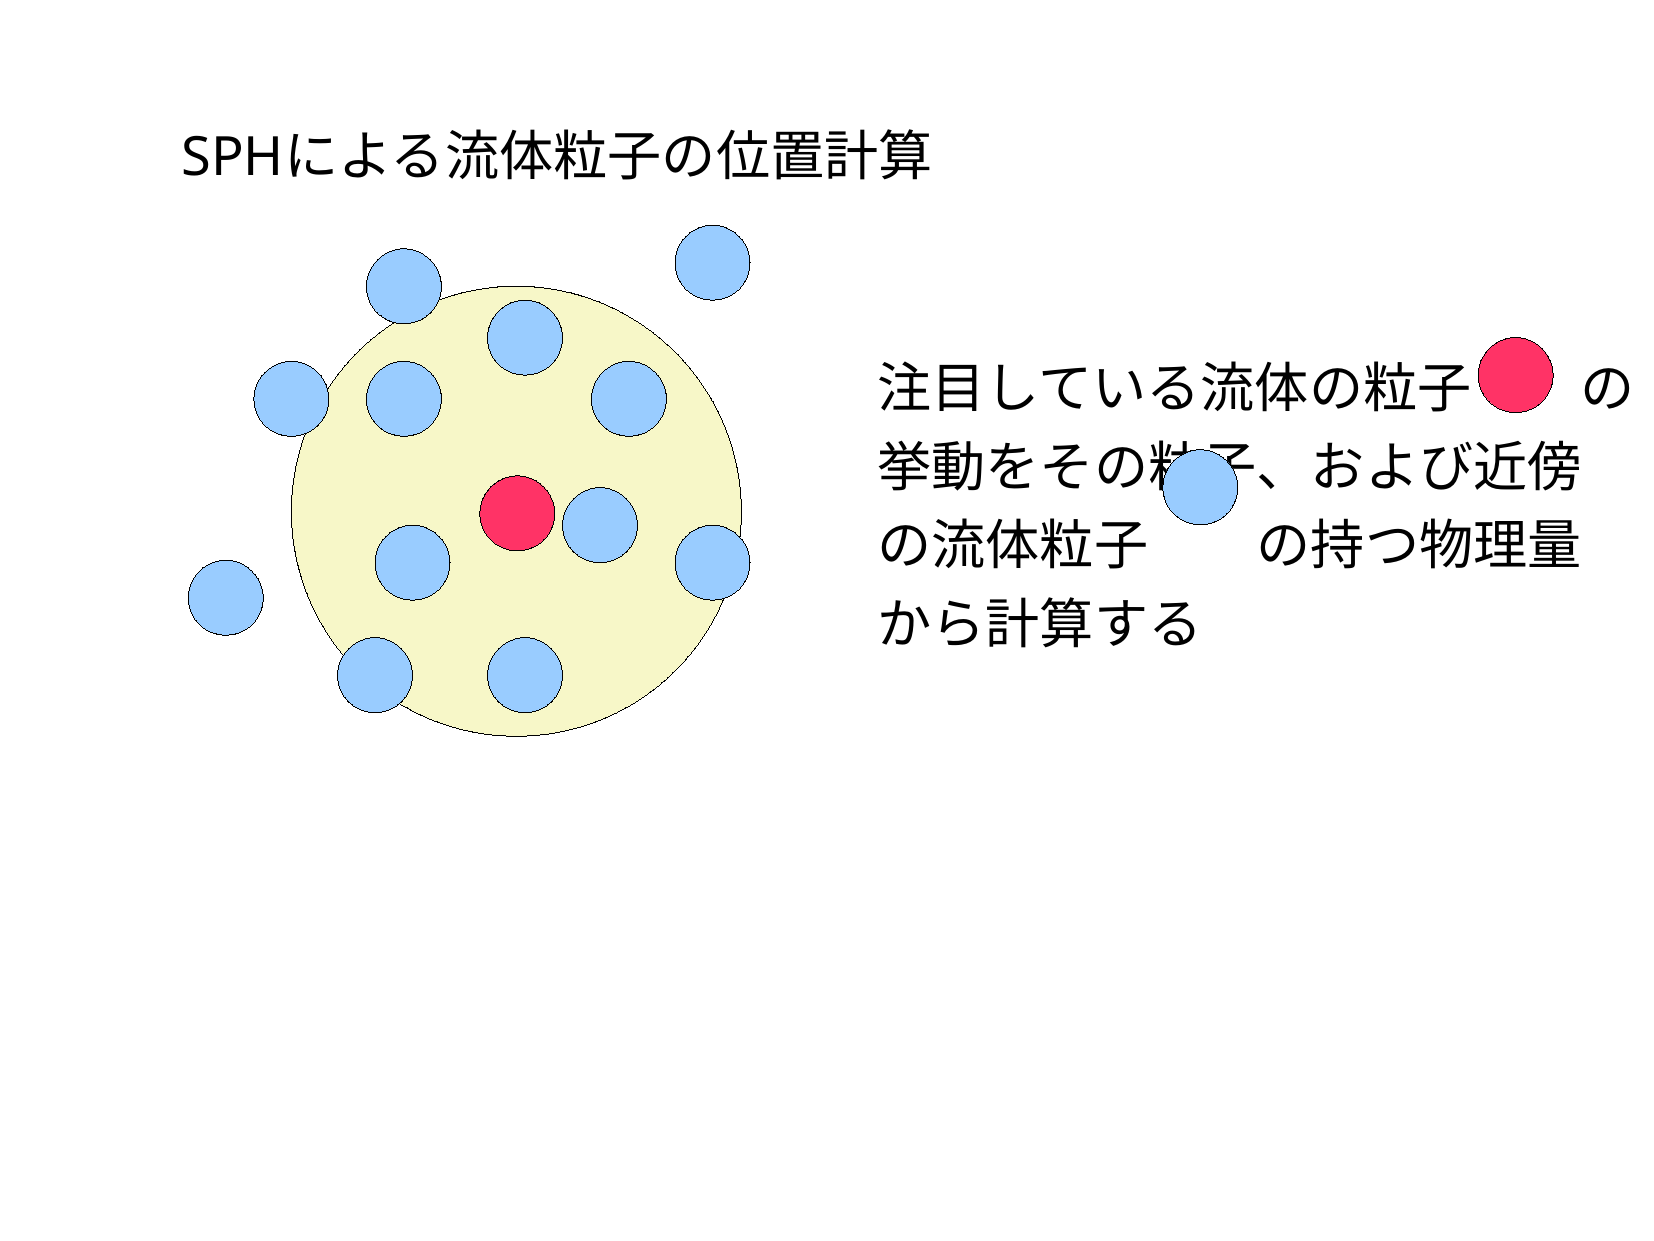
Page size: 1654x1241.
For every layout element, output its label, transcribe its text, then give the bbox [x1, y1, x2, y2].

text_box [253, 248, 751, 737]
text_box [675, 225, 751, 301]
text_box 注目している流体の粒子 の 挙動をその粒子、および近傍の流体粒子 の持つ物理量から計算する [862, 337, 1651, 570]
text_box [1478, 337, 1554, 413]
text_box SPHによる流体粒子の位置計算 [181, 112, 1538, 188]
text_box [188, 560, 264, 636]
text_box [1162, 449, 1238, 525]
